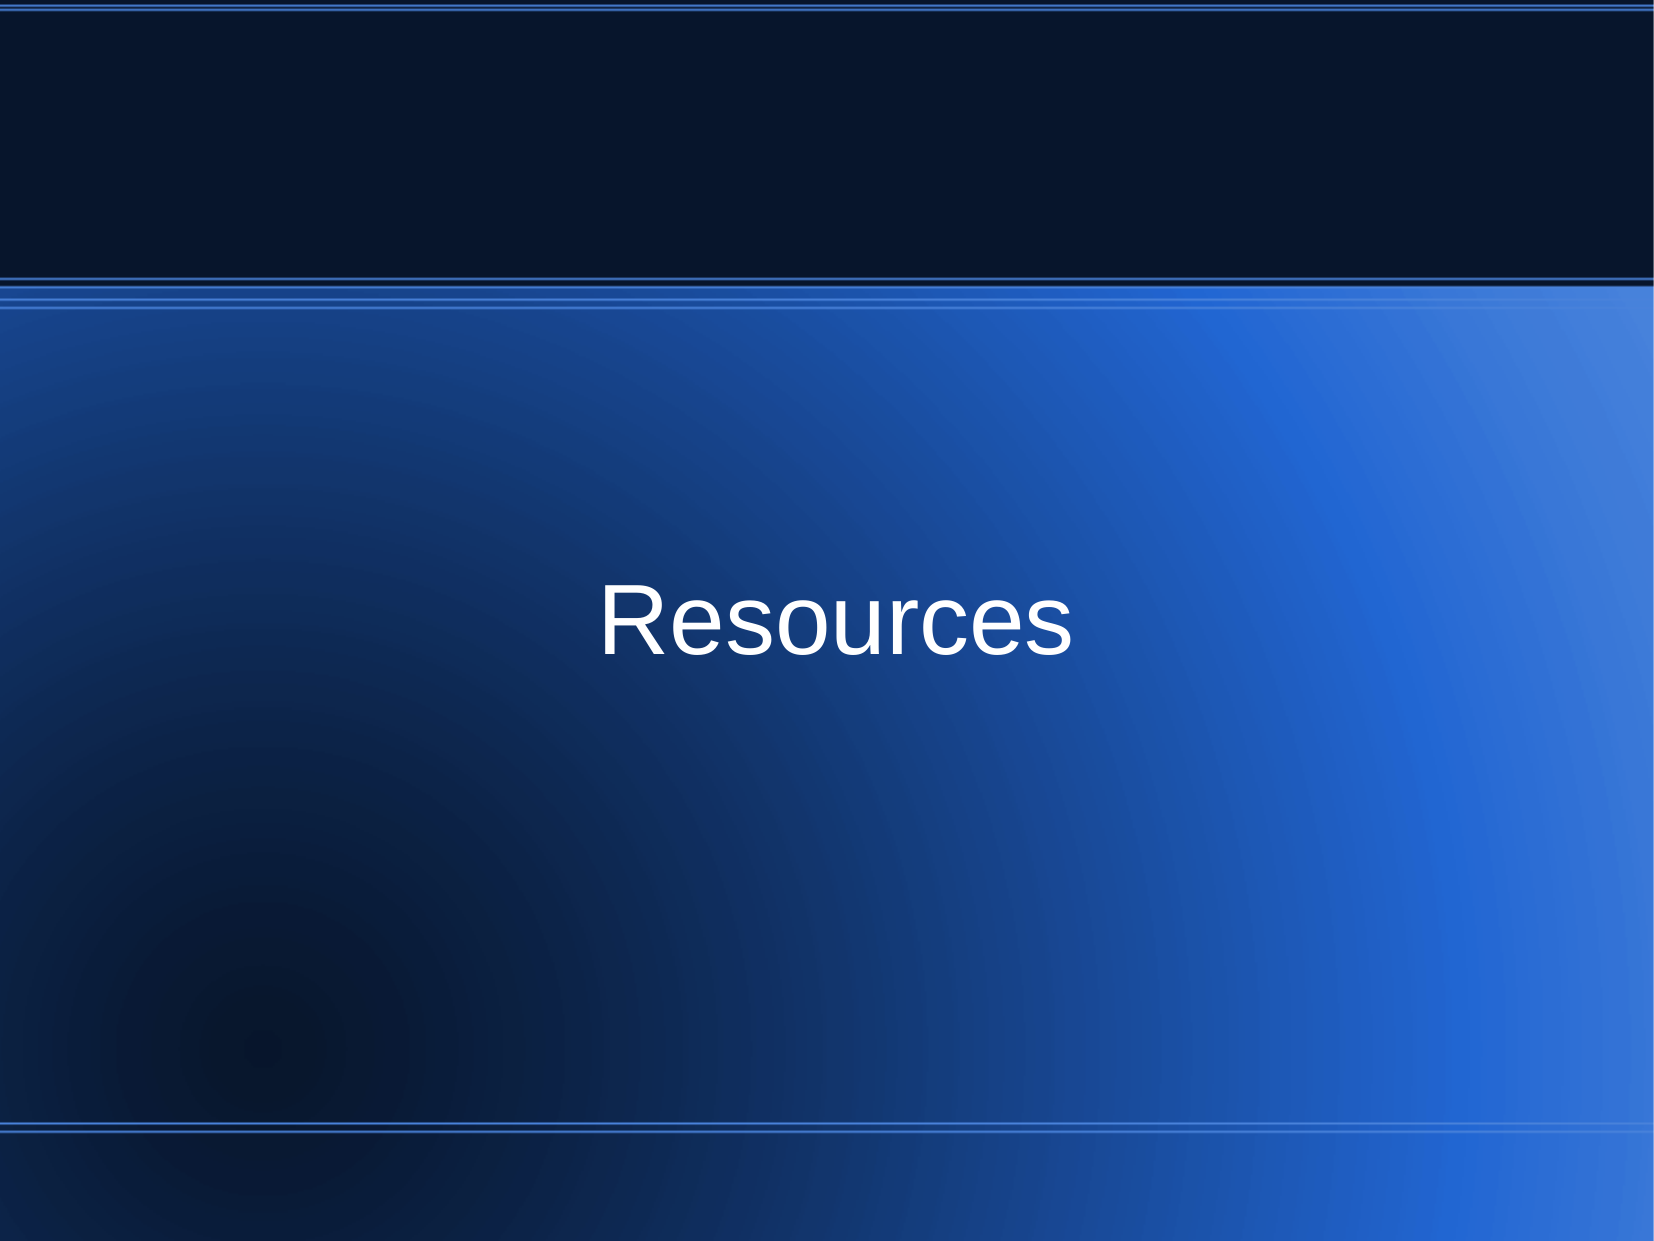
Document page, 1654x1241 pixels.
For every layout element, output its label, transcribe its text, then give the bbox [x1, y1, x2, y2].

picture [0, 0, 1654, 1241]
text_box [0, 180, 566, 479]
list Resources [82, 355, 1571, 1058]
